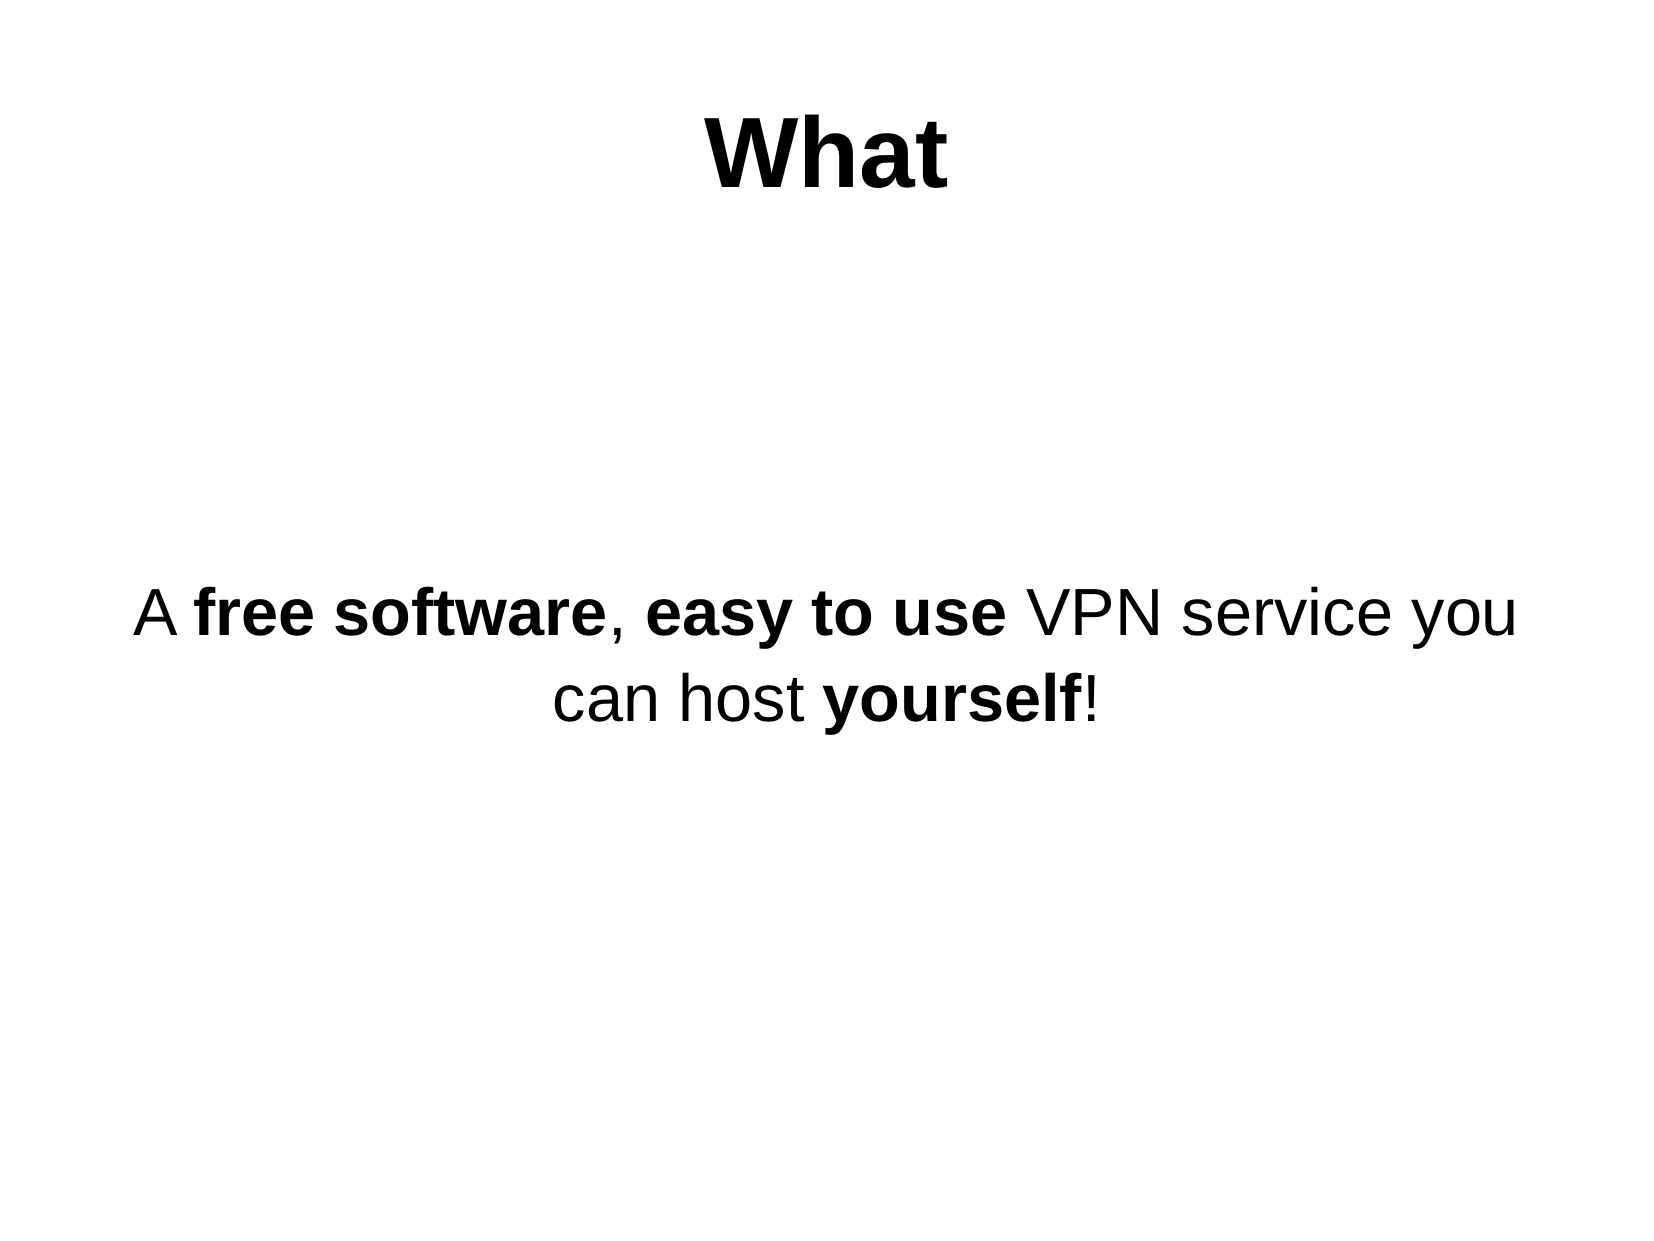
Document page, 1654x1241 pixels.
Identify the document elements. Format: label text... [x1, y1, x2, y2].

subtitle A free software, easy to use VPN service you can host yourself! [82, 290, 1571, 1010]
title What [82, 49, 1571, 257]
